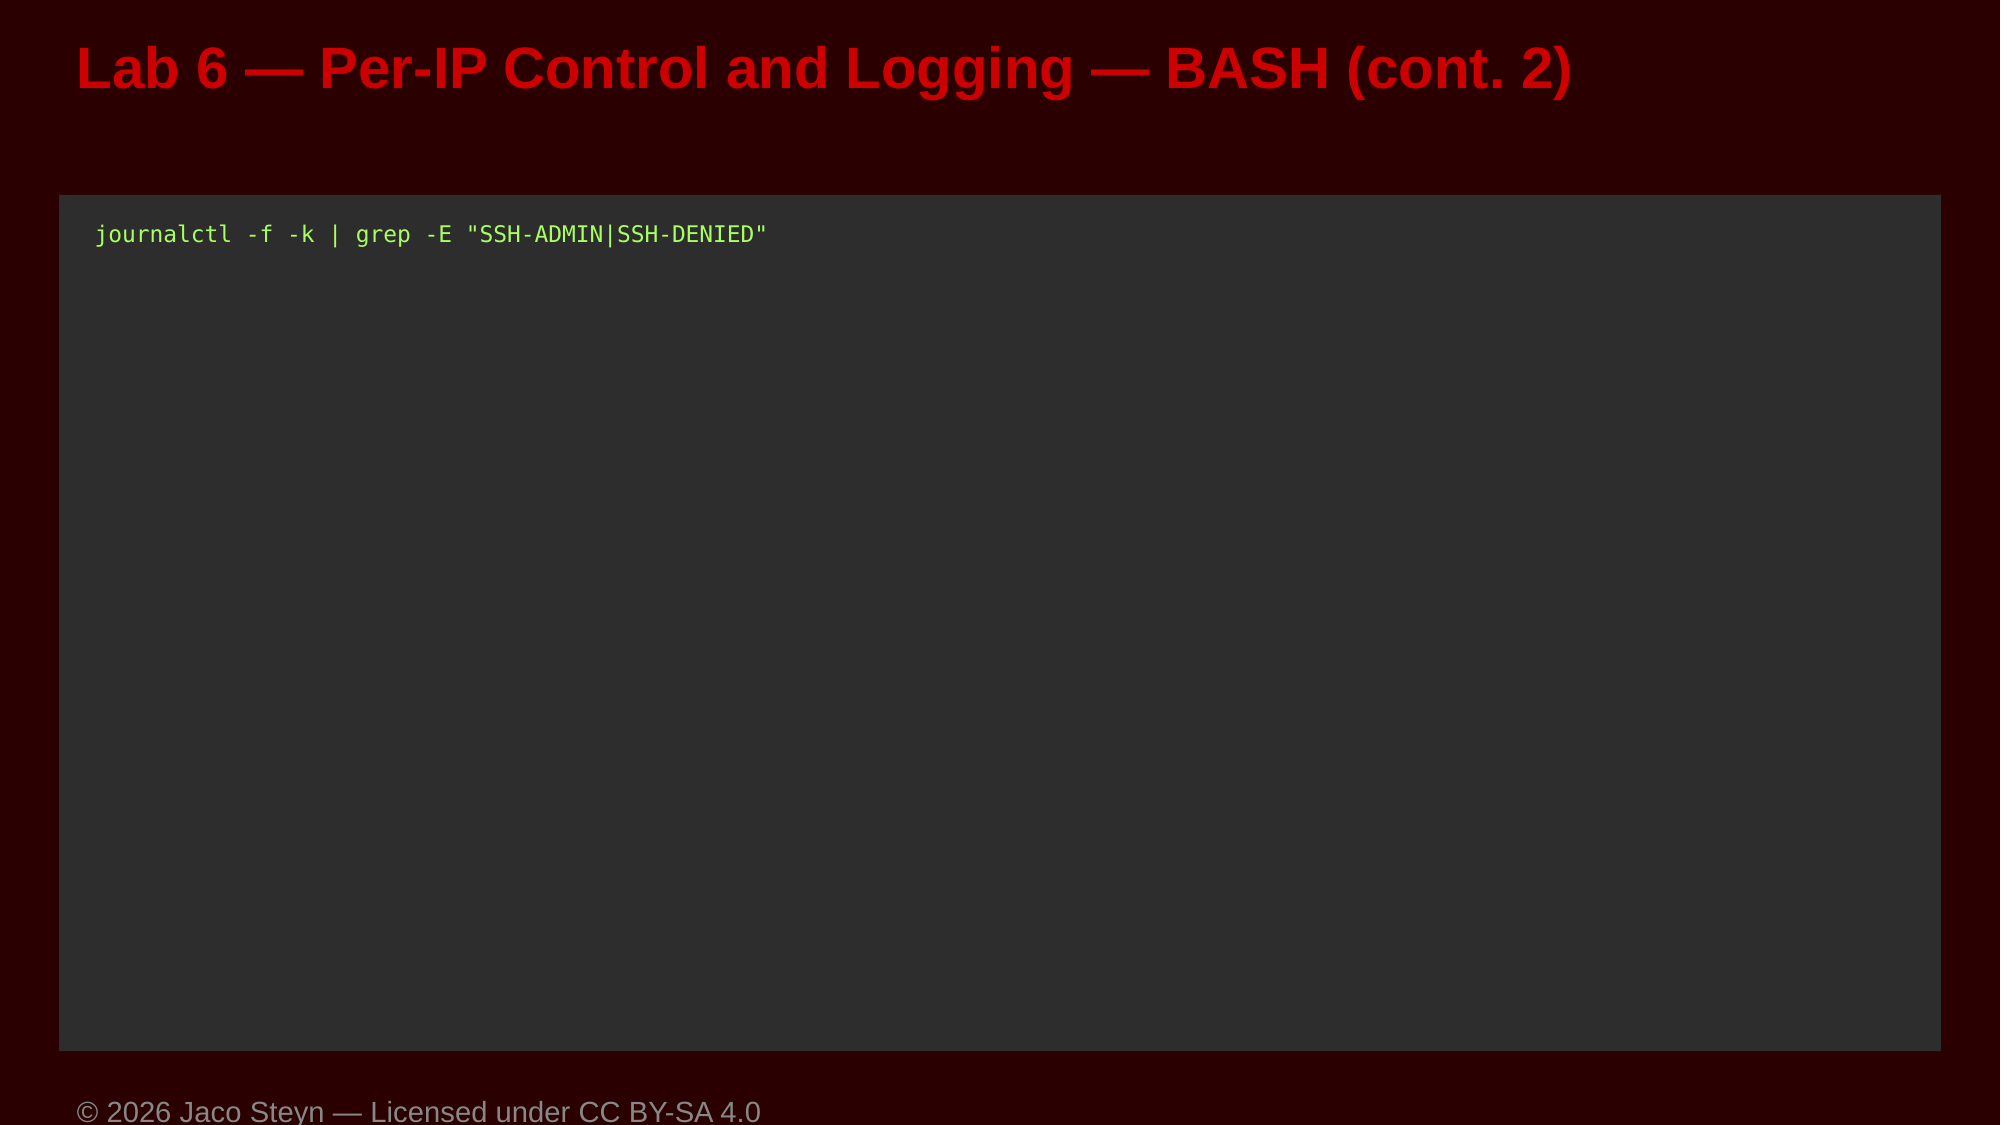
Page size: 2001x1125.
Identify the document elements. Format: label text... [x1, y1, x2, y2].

text_box © 2026 Jaco Steyn — Licensed under CC BY-SA 4.0 [59, 1083, 1942, 1120]
text_box journalctl -f -k | grep -E "SSH-ADMIN|SSH-DENIED" [59, 194, 1942, 1052]
text_box Lab 6 — Per-IP Control and Logging — BASH (cont. 2) [59, 23, 1942, 178]
